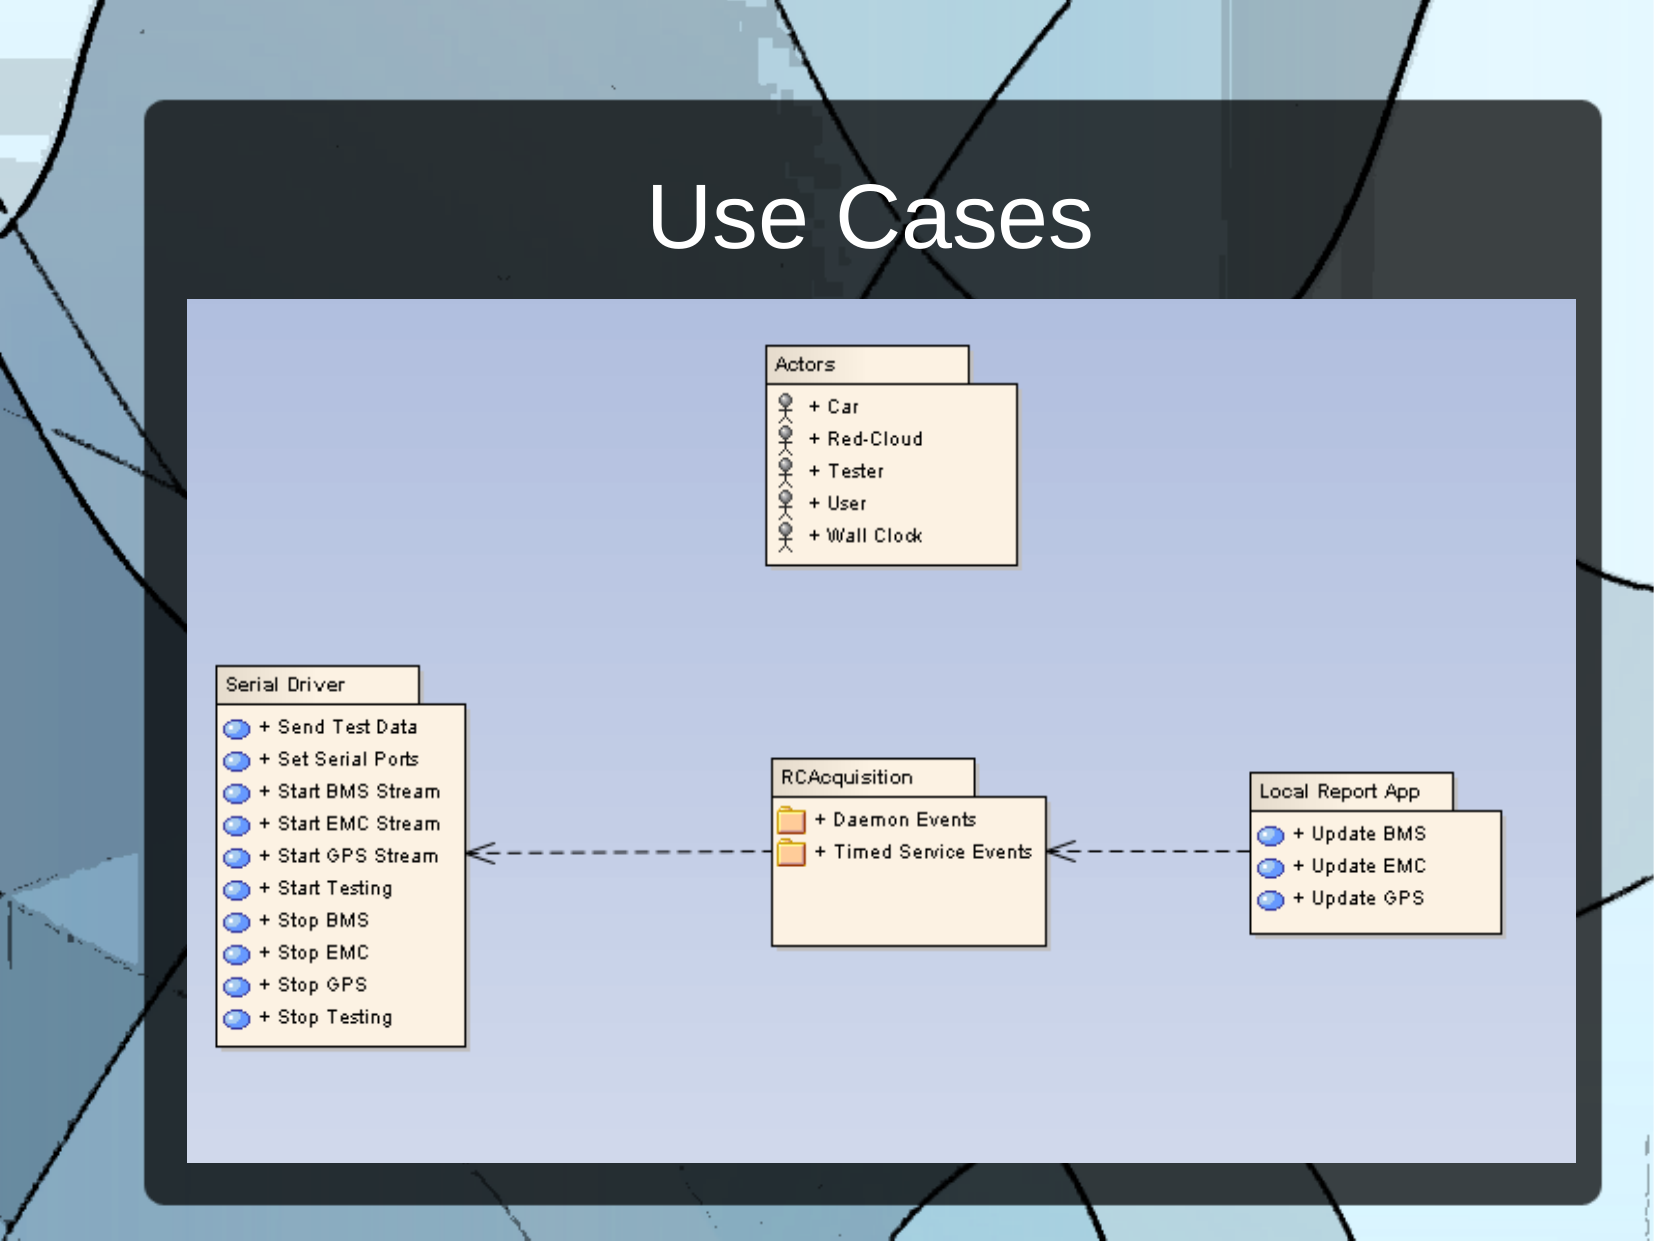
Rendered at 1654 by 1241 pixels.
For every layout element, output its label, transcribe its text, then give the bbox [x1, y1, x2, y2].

title Use Cases [159, 108, 1583, 325]
picture [0, 0, 1654, 1241]
